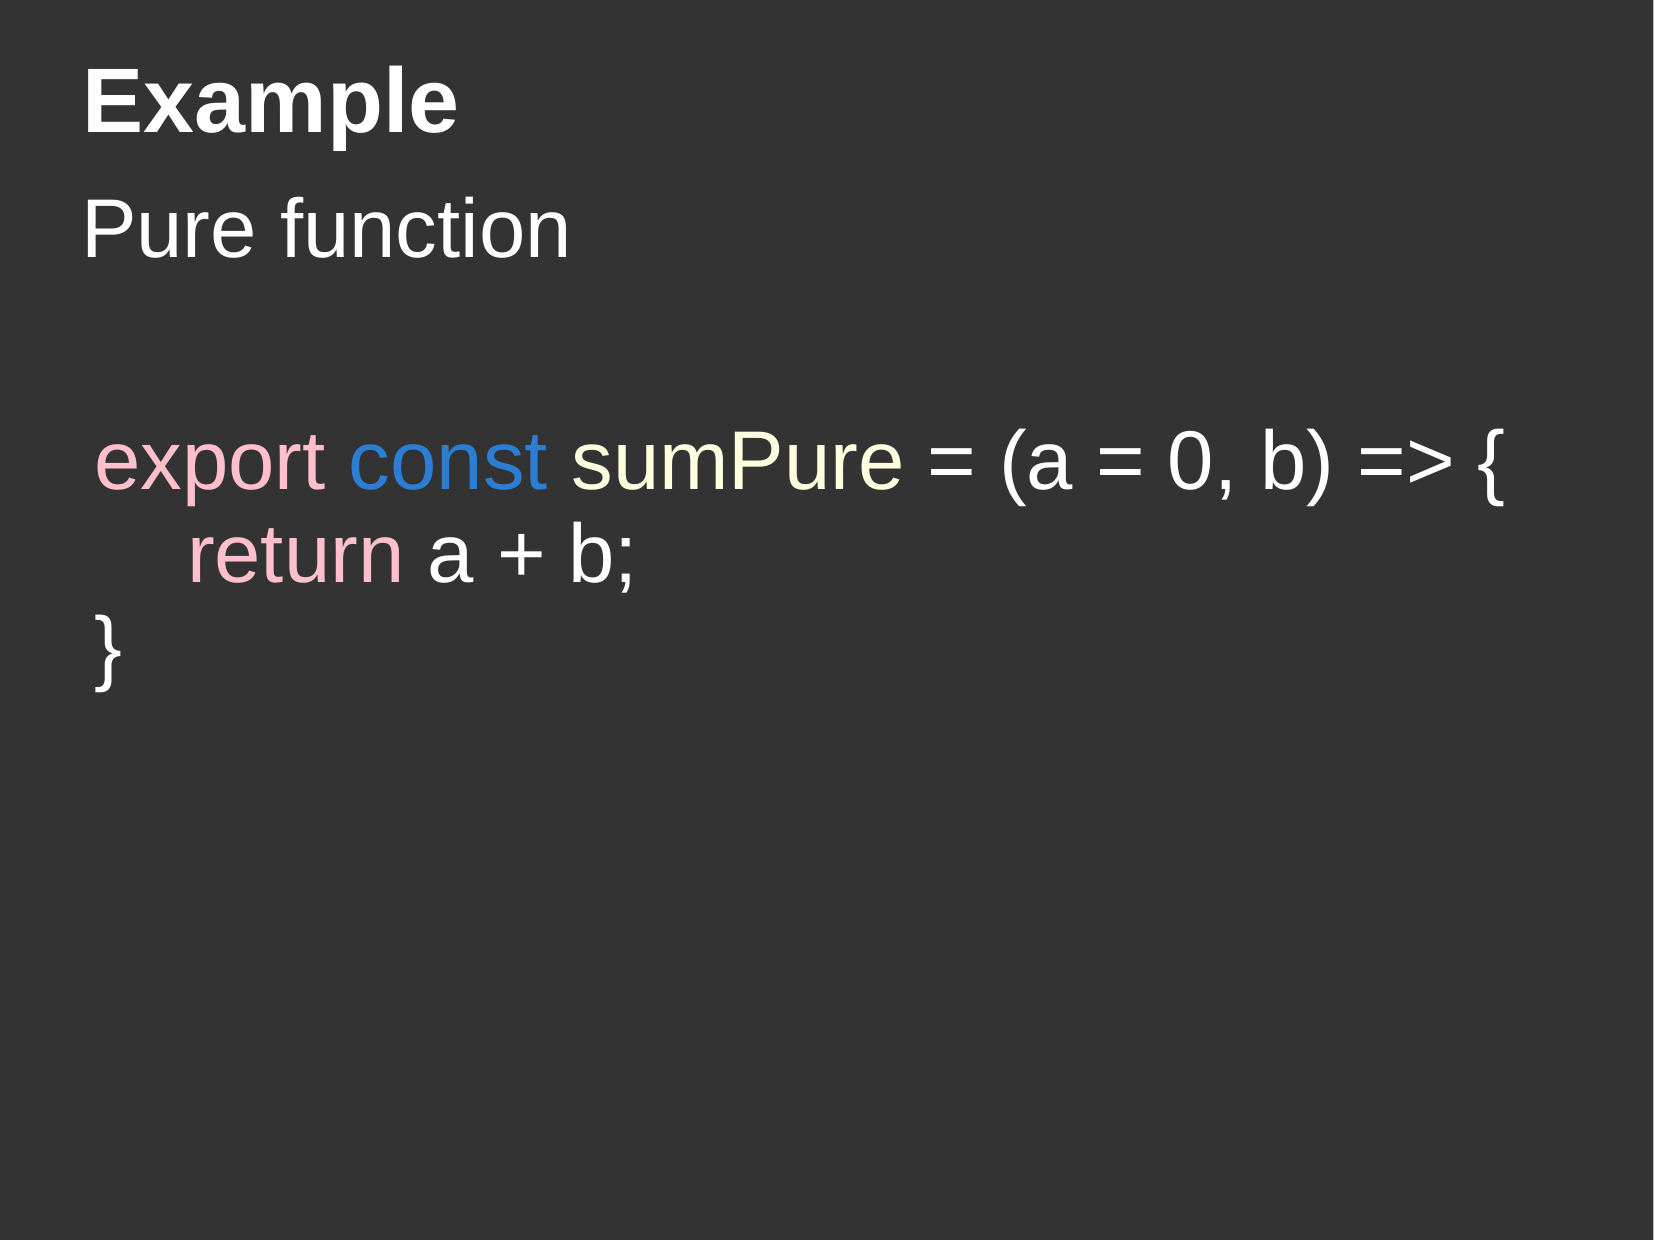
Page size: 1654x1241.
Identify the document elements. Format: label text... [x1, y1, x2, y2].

text_box export const sumPure = (a = 0, b) => { return a + b; } [79, 406, 1621, 1073]
title Example [82, 49, 1571, 257]
title Pure function [81, 182, 1570, 390]
